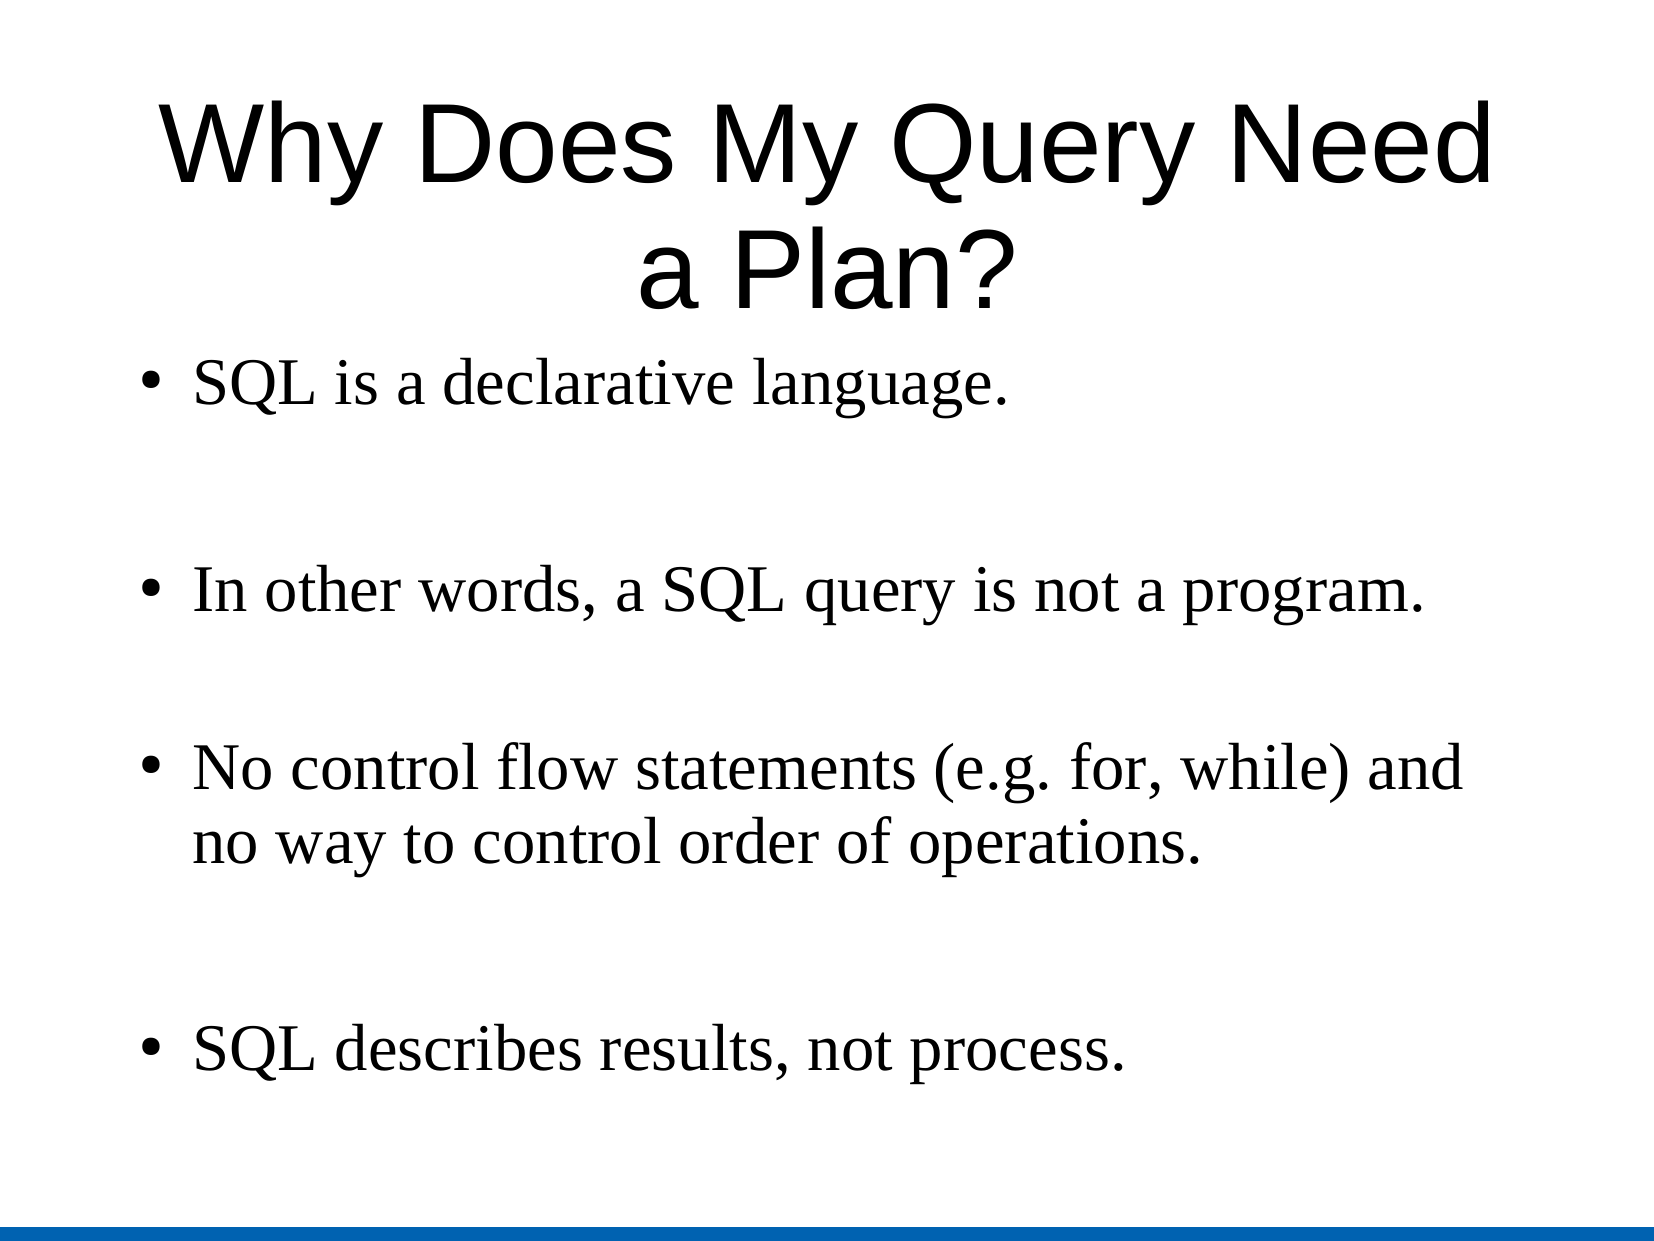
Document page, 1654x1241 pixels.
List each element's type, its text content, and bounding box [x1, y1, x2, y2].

list SQL is a declarative language. In other words, a SQL query is not a program. No control flow statements (e.g. for, while) and no way to control order of operations. SQL describes results, not process. [121, 344, 1533, 1220]
title Why Does My Query Need a Plan? [121, 66, 1533, 344]
